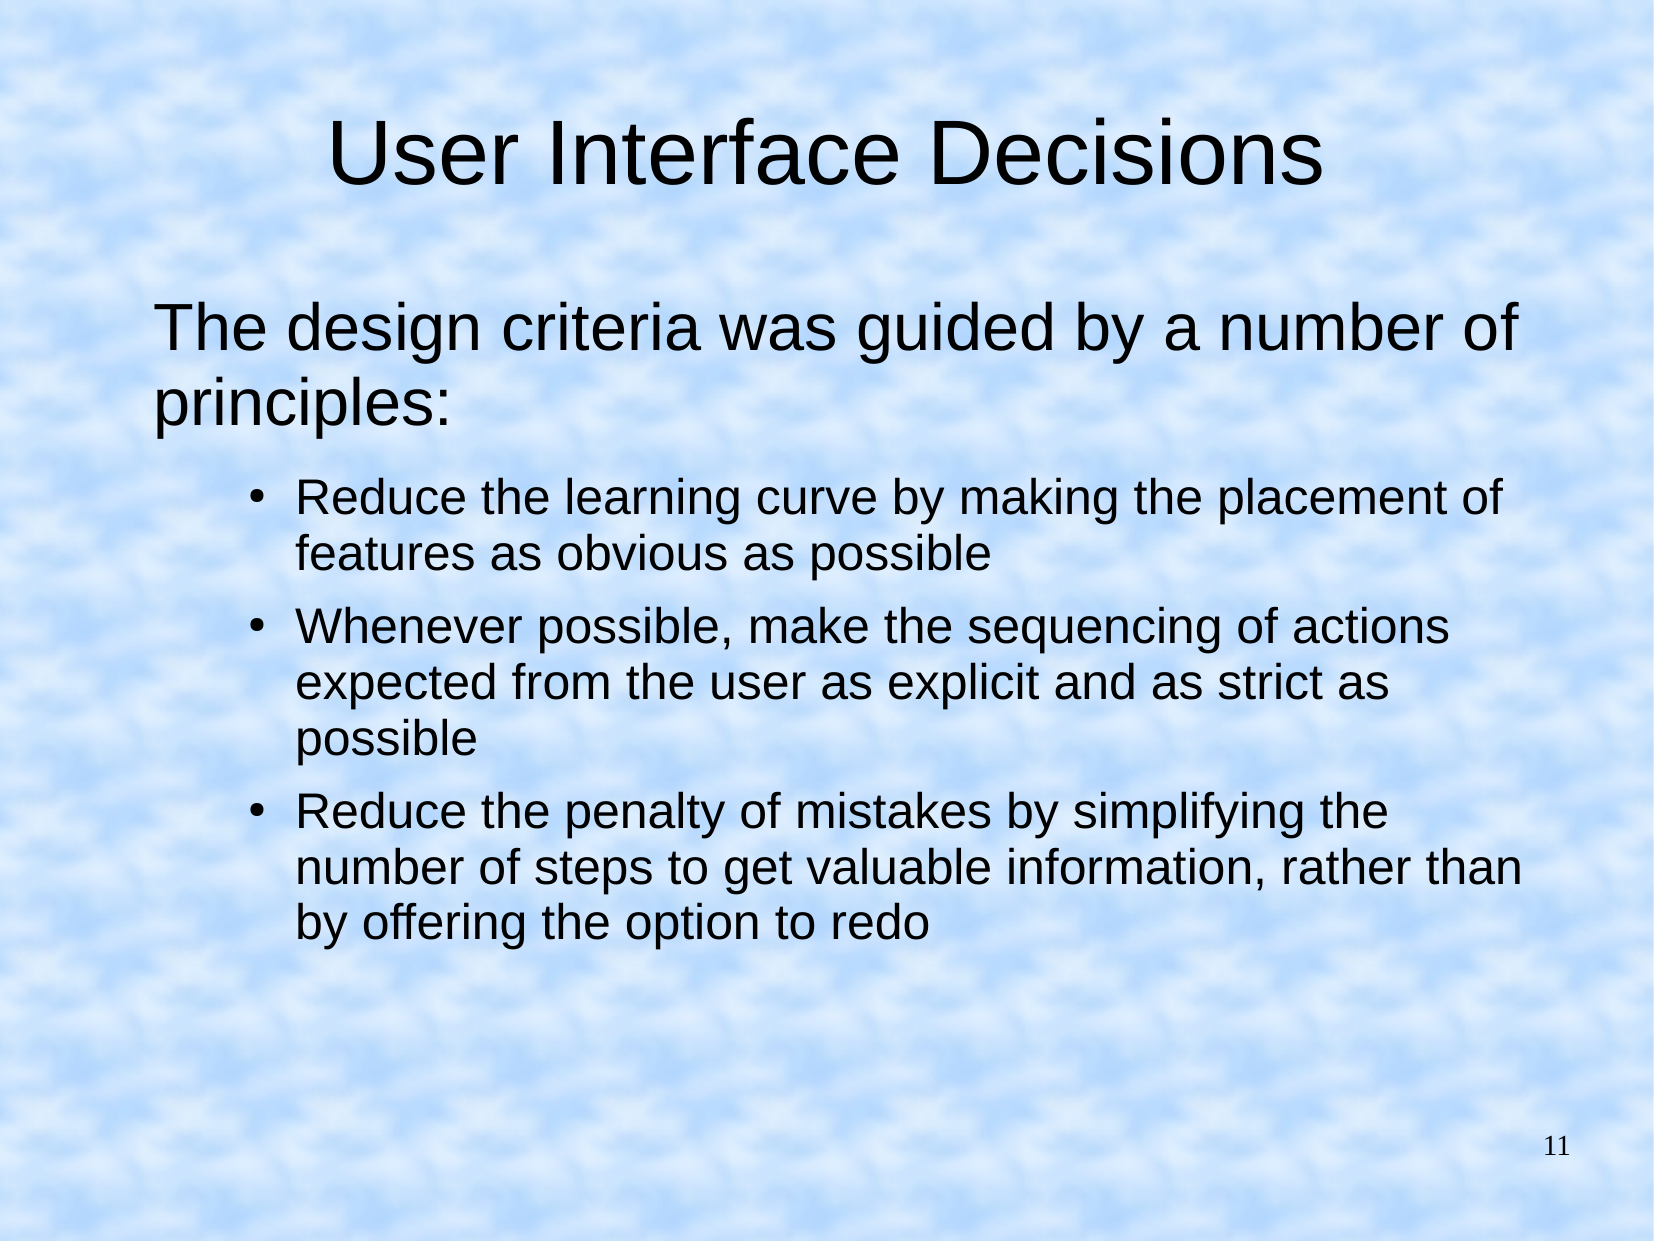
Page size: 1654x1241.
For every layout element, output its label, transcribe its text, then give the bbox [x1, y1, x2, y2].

list The design criteria was guided by a number of principles: Reduce the learning curve by making the placement of features as obvious as possible Whenever possible, make the sequencing of actions expected from the user as explicit and as strict as possible Reduce the penalty of mistakes by simplifying the number of steps to get valuable information, rather than by offering the option to redo [82, 290, 1538, 1010]
picture [0, 0, 1654, 1241]
title User Interface Decisions [82, 49, 1571, 257]
